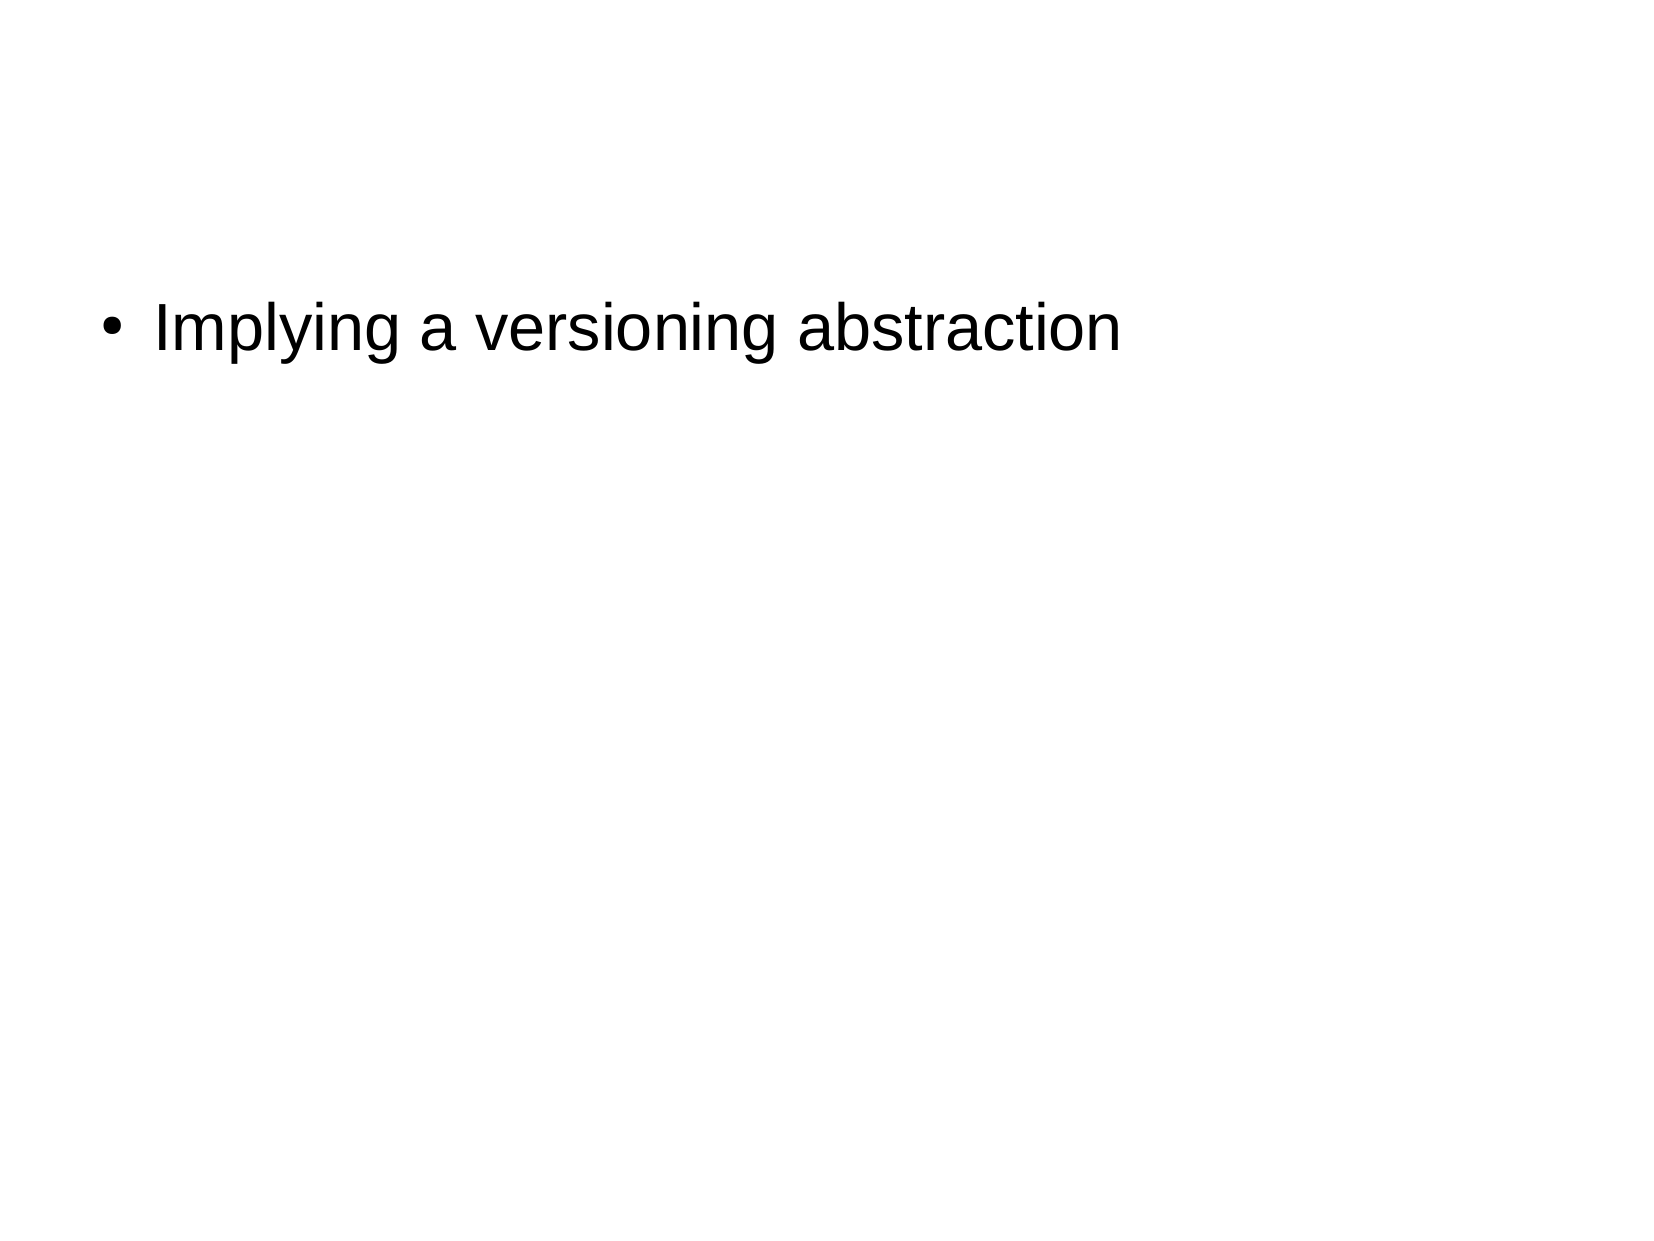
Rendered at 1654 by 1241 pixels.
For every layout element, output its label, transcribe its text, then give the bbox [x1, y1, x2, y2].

list Implying a versioning abstraction [82, 290, 1571, 1010]
